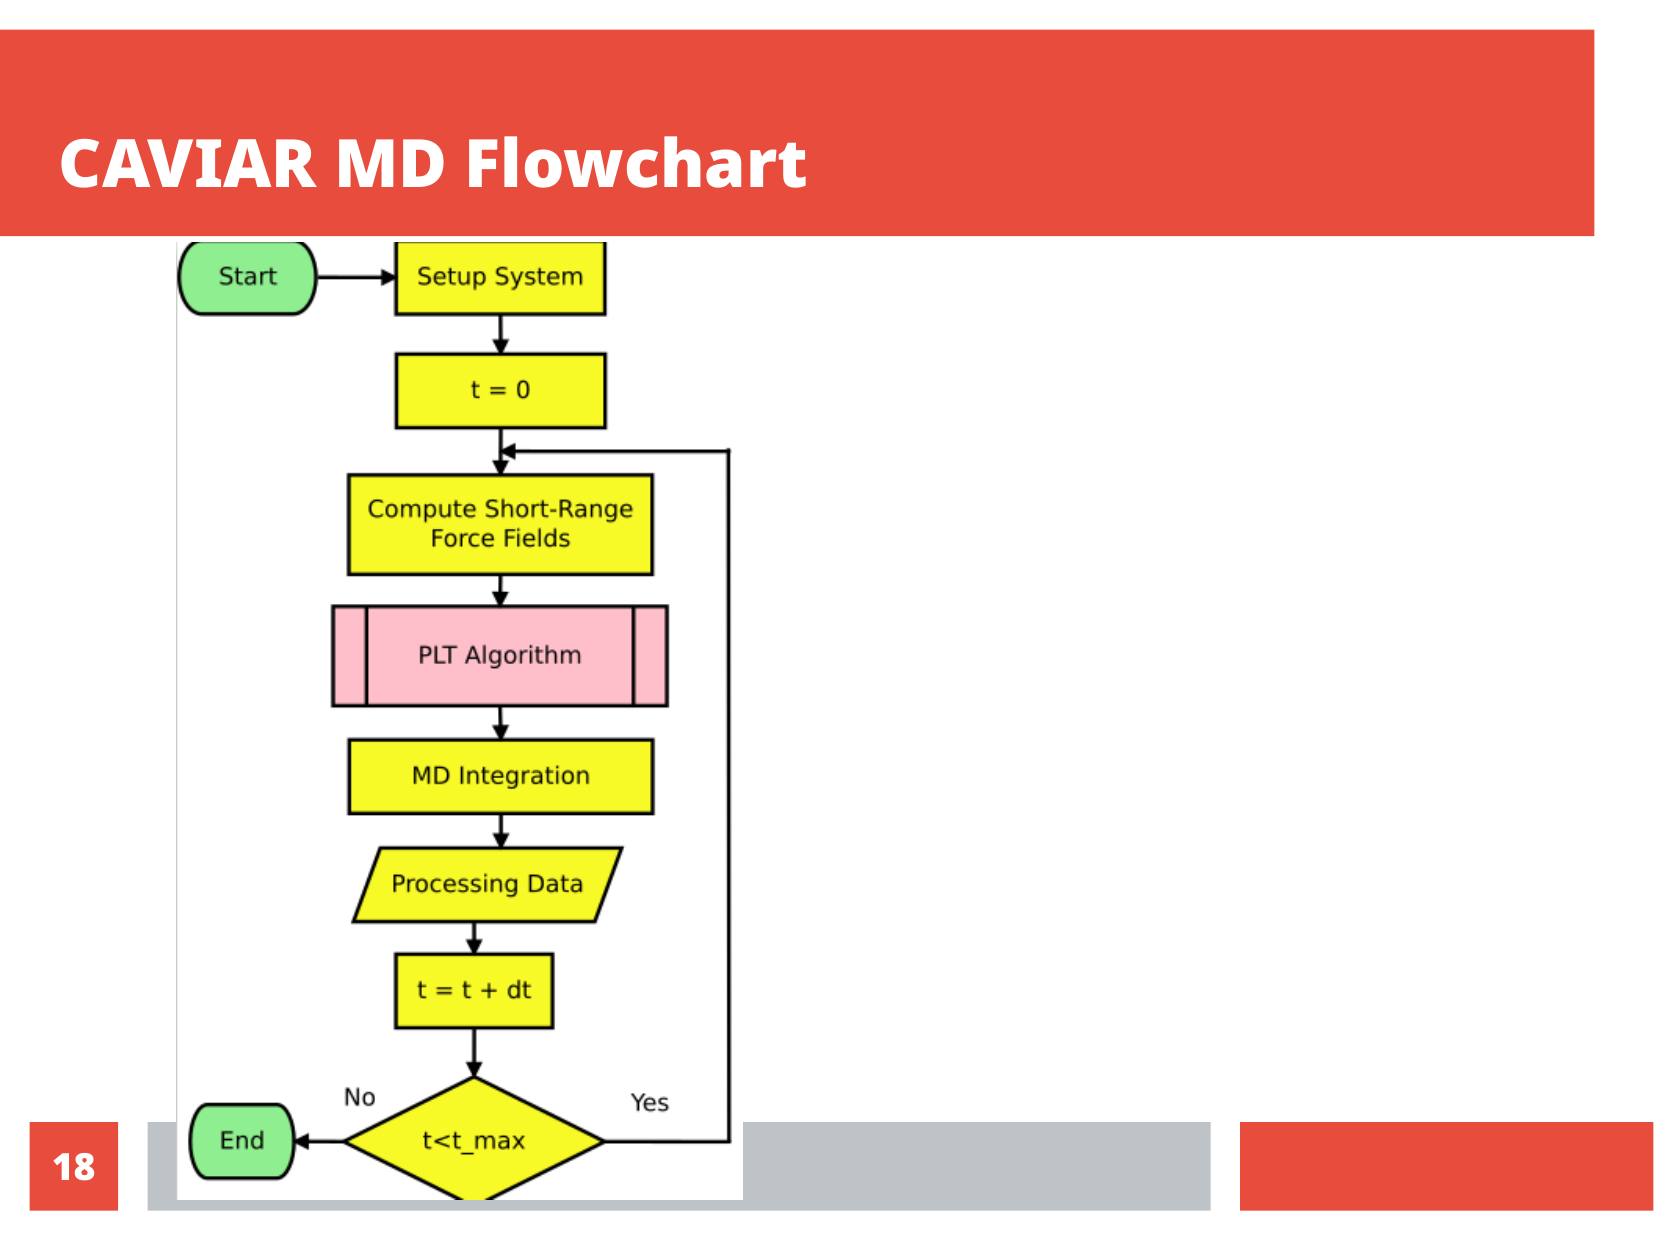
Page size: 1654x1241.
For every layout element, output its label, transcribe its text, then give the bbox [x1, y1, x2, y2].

title CAVIAR MD Flowchart [59, 59, 1595, 207]
picture [176, 242, 743, 1201]
